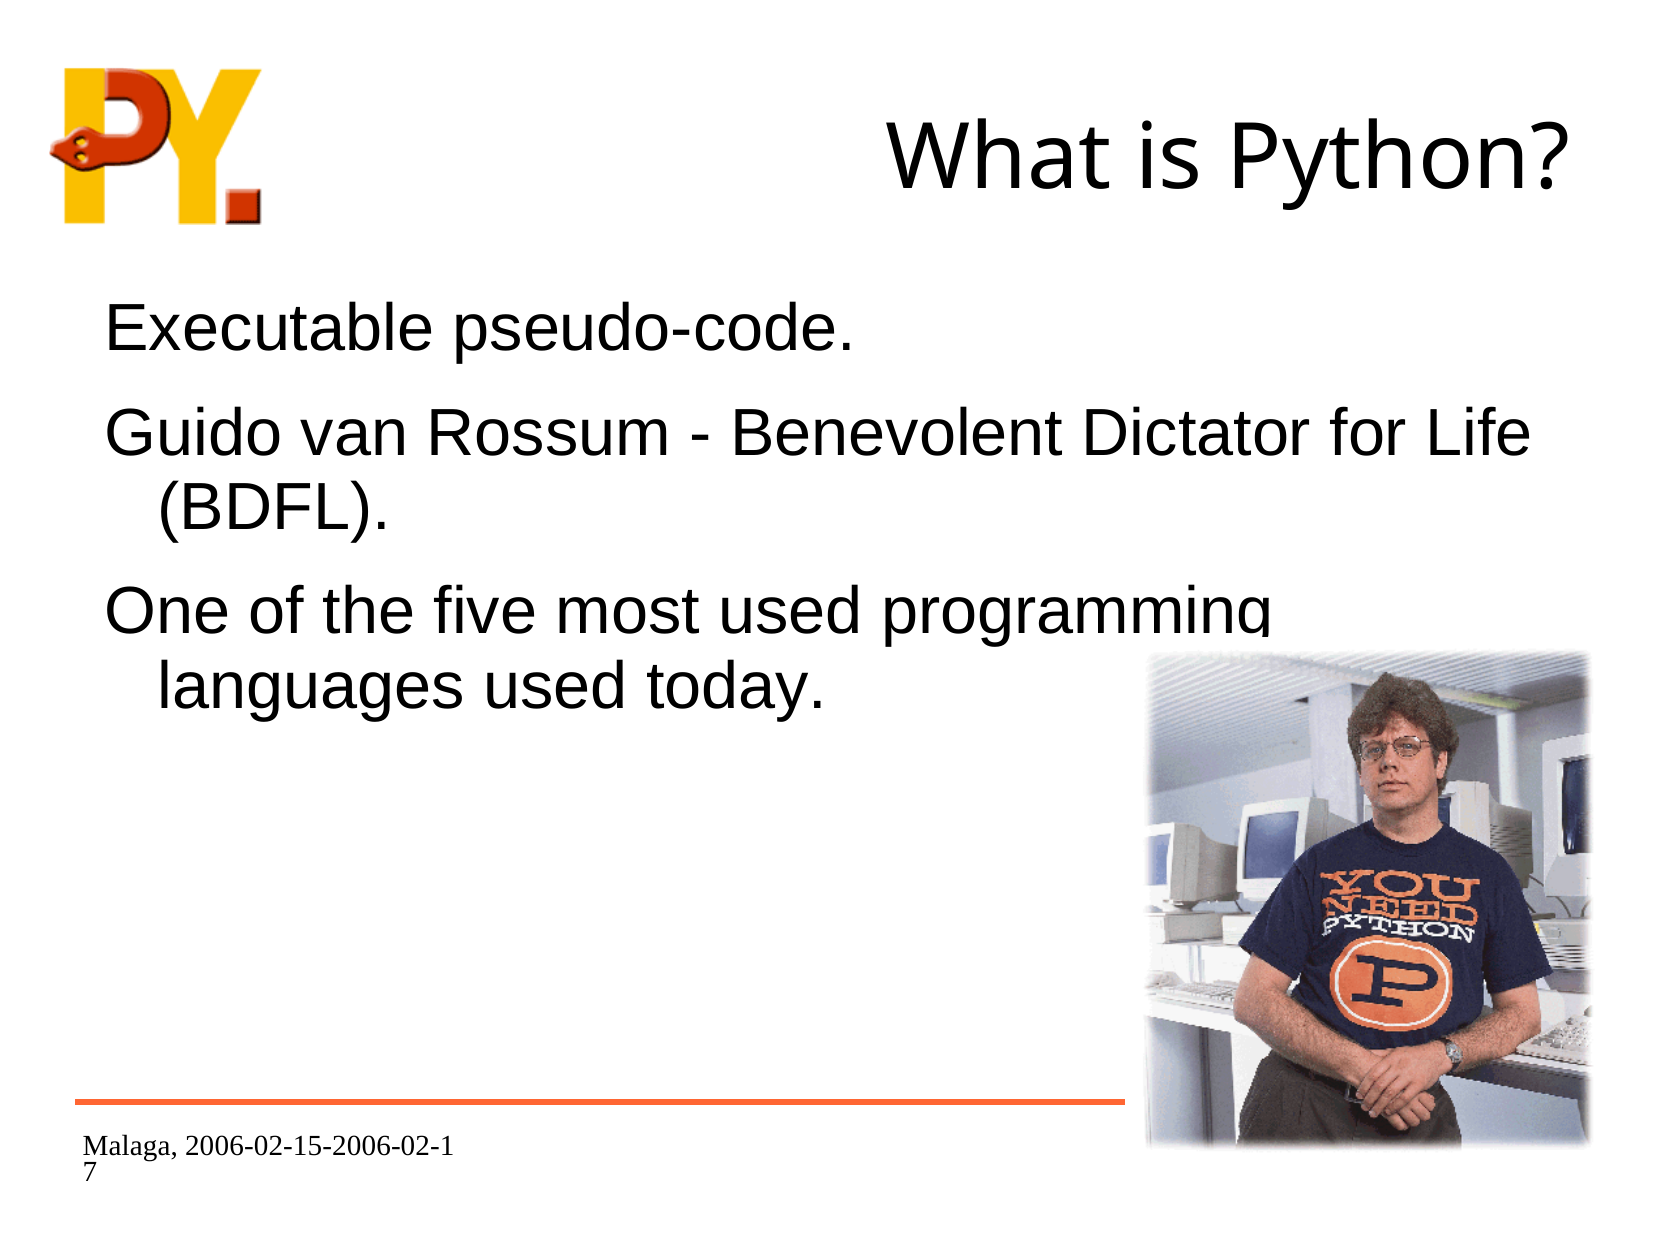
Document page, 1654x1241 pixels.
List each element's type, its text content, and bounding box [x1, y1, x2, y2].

picture [1125, 637, 1613, 1163]
title What is Python? [337, 49, 1571, 257]
picture [49, 67, 263, 225]
list Executable pseudo-code. Guido van Rossum - Benevolent Dictator for Life (BDFL). One of the five most used programming languages used today. [86, 290, 1576, 724]
